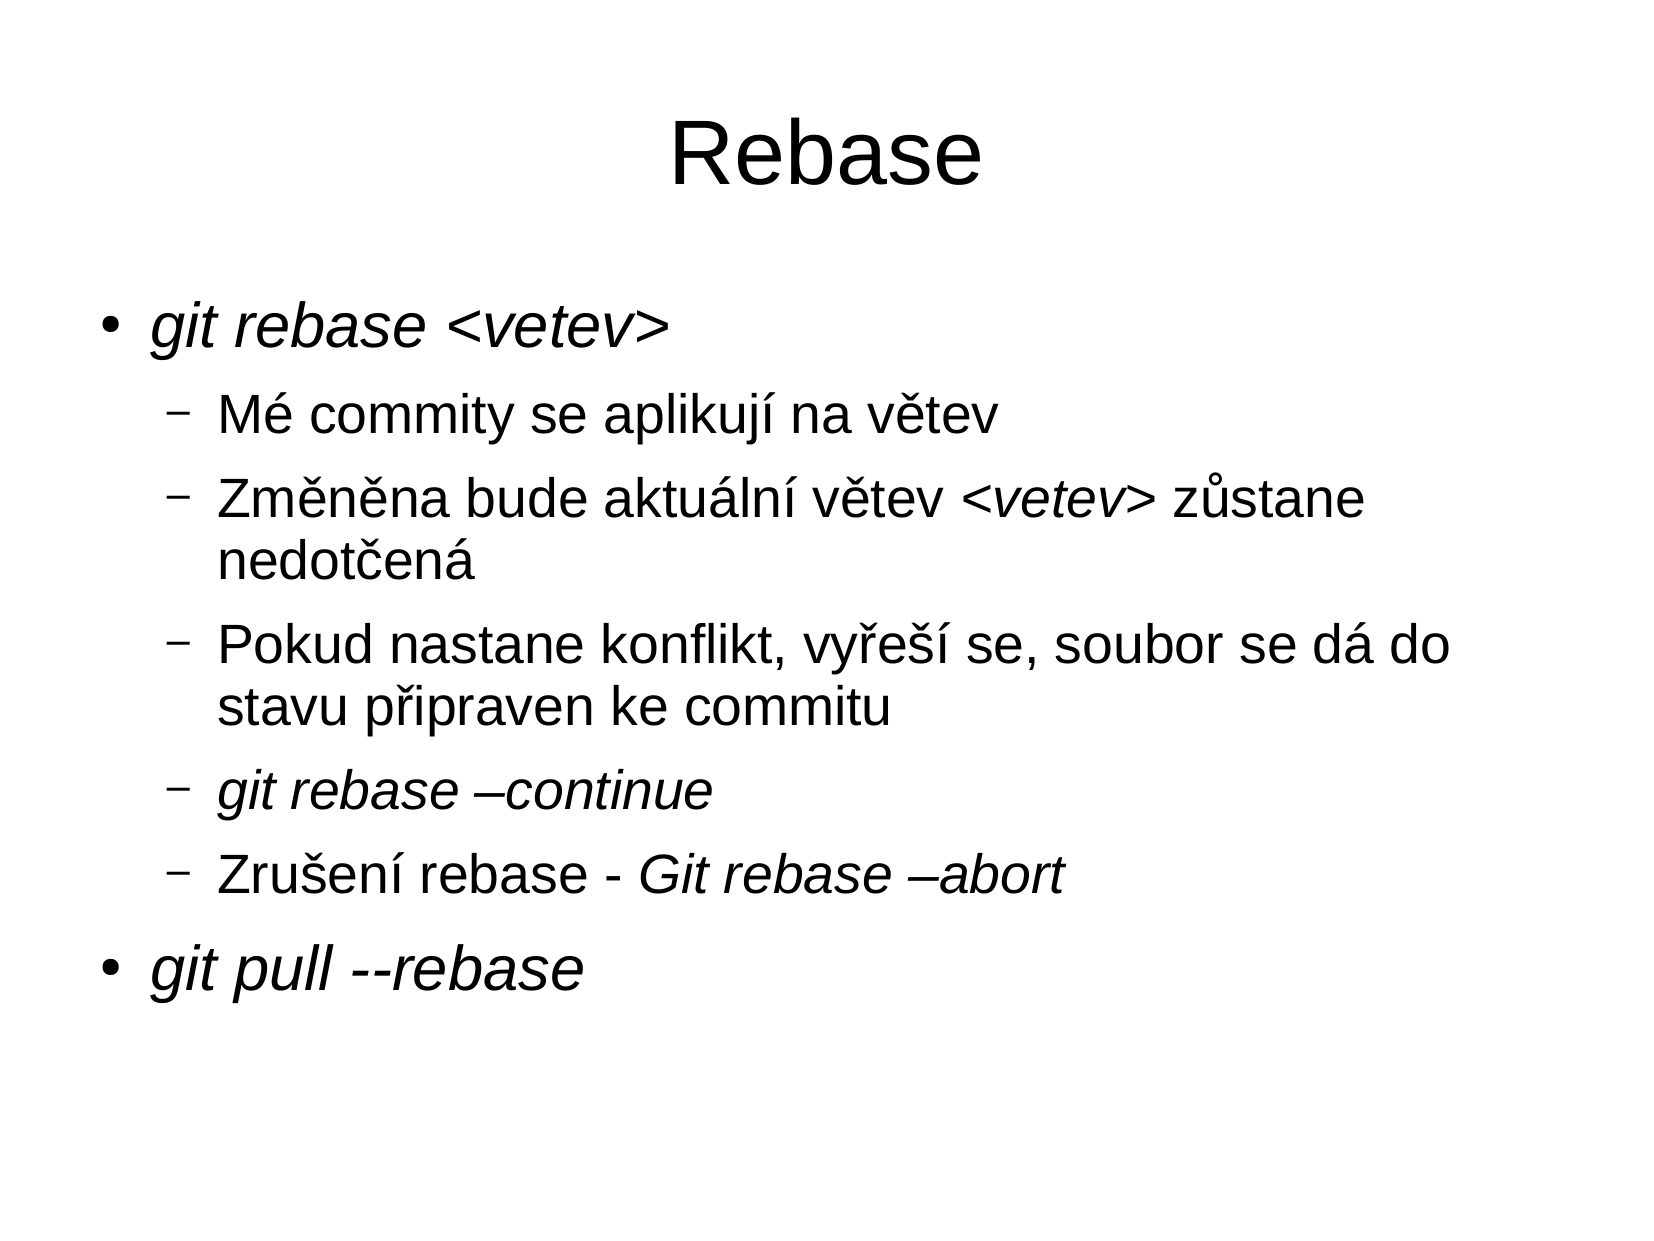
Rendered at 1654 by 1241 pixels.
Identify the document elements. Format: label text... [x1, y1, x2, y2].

title Rebase [82, 49, 1571, 257]
list git rebase <vetev> Mé commity se aplikují na větev Změněna bude aktuální větev <vetev> zůstane nedotčená Pokud nastane konflikt, vyřeší se, soubor se dá do stavu připraven ke commitu git rebase –continue Zrušení rebase - Git rebase –abort git pull --rebase [82, 290, 1571, 1010]
